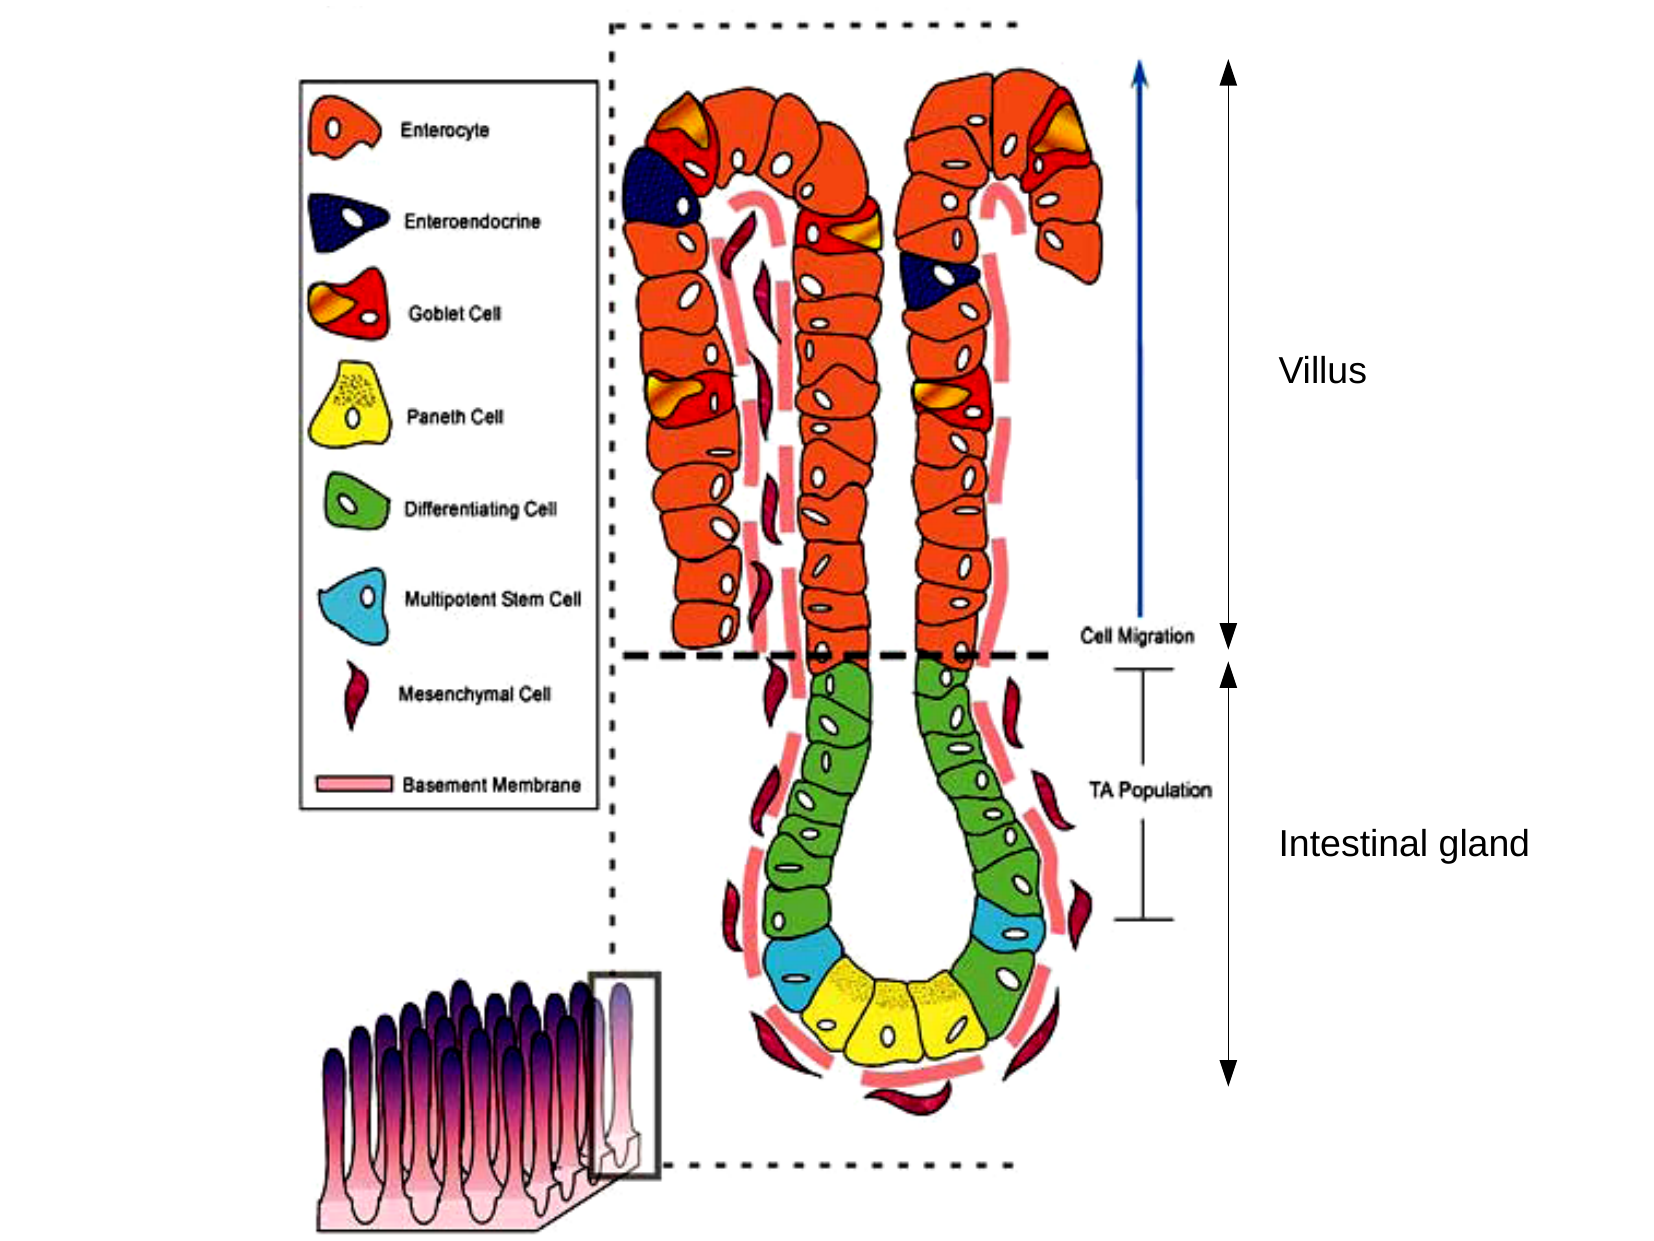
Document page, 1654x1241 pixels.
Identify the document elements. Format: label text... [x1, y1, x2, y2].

text_box Intestinal gland [1263, 814, 1595, 914]
text_box Villus [1263, 342, 1465, 400]
picture [295, 6, 1252, 1241]
